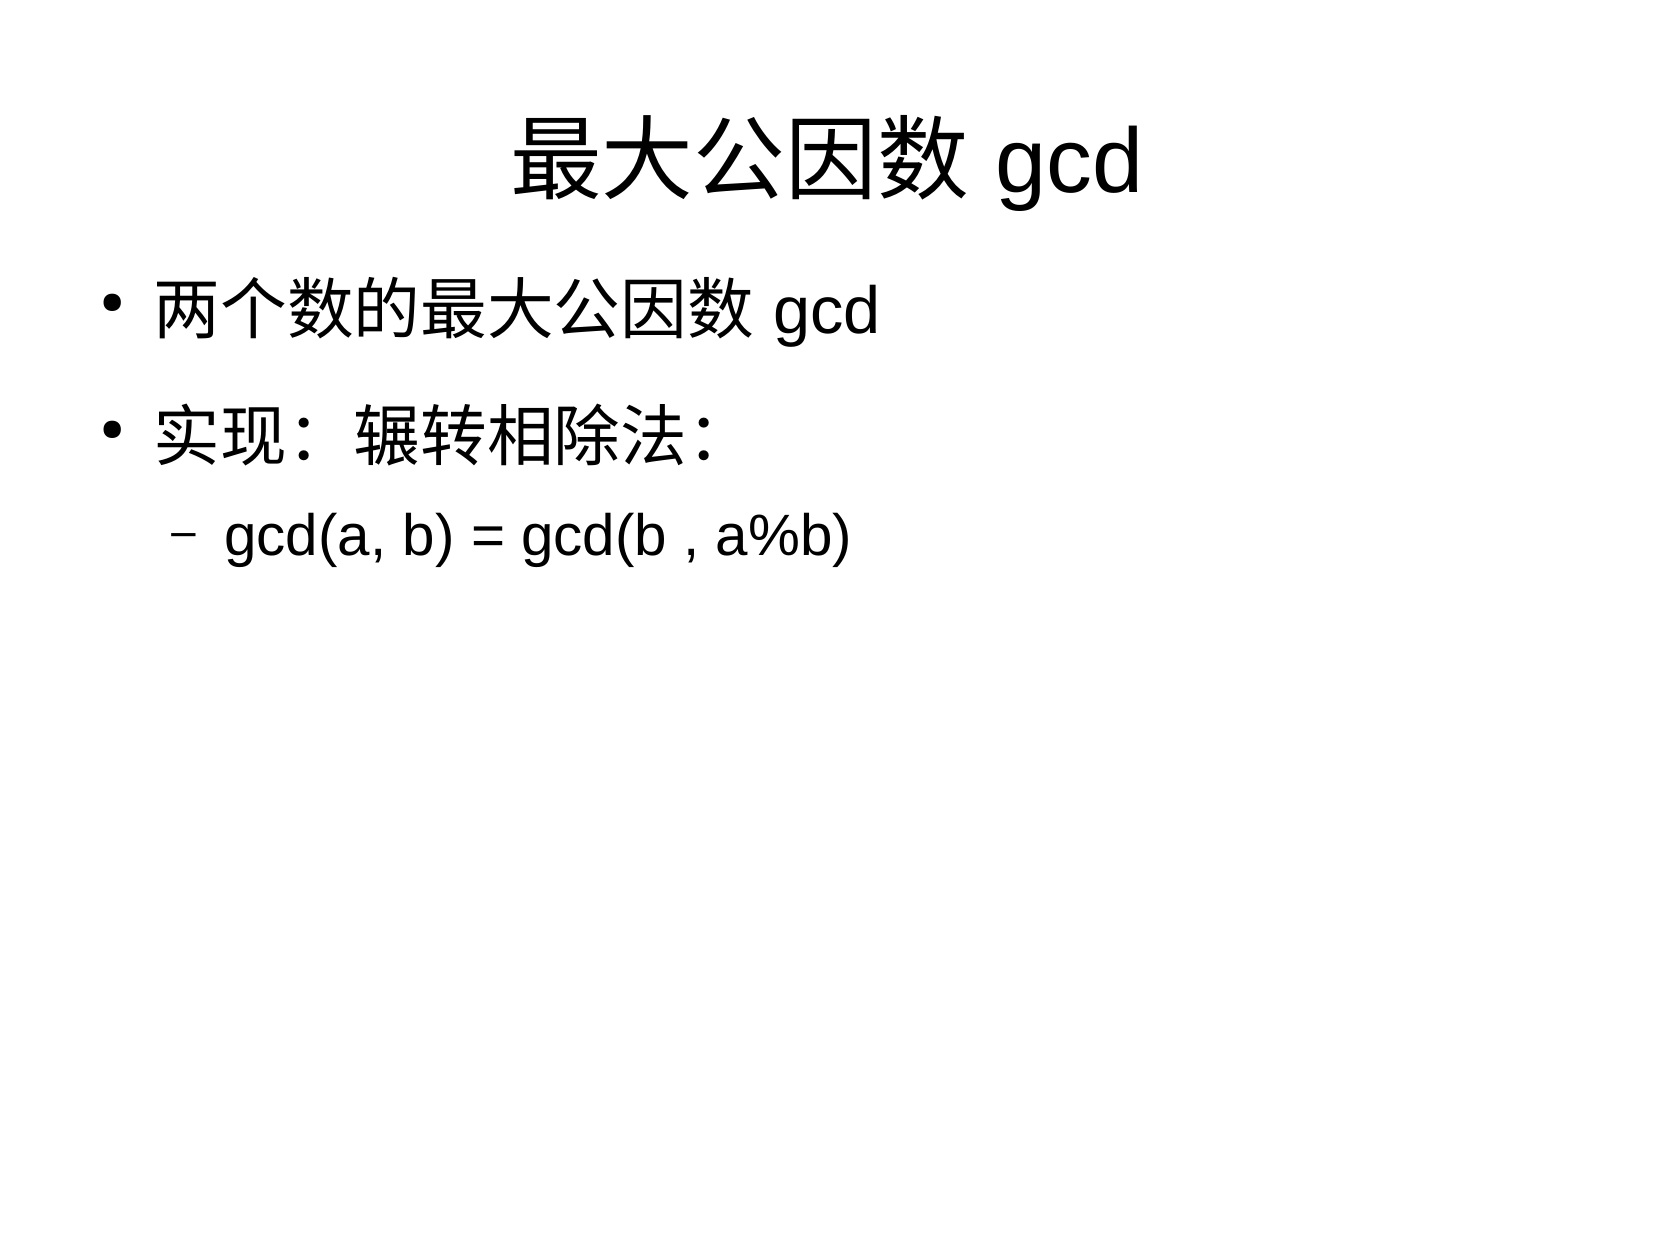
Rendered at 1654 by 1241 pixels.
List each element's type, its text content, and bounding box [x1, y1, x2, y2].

list 两个数的最大公因数gcd 实现：辗转相除法： gcd(a, b) = gcd(b , a%b) [82, 256, 1571, 1146]
title 最大公因数gcd [82, 49, 1571, 256]
